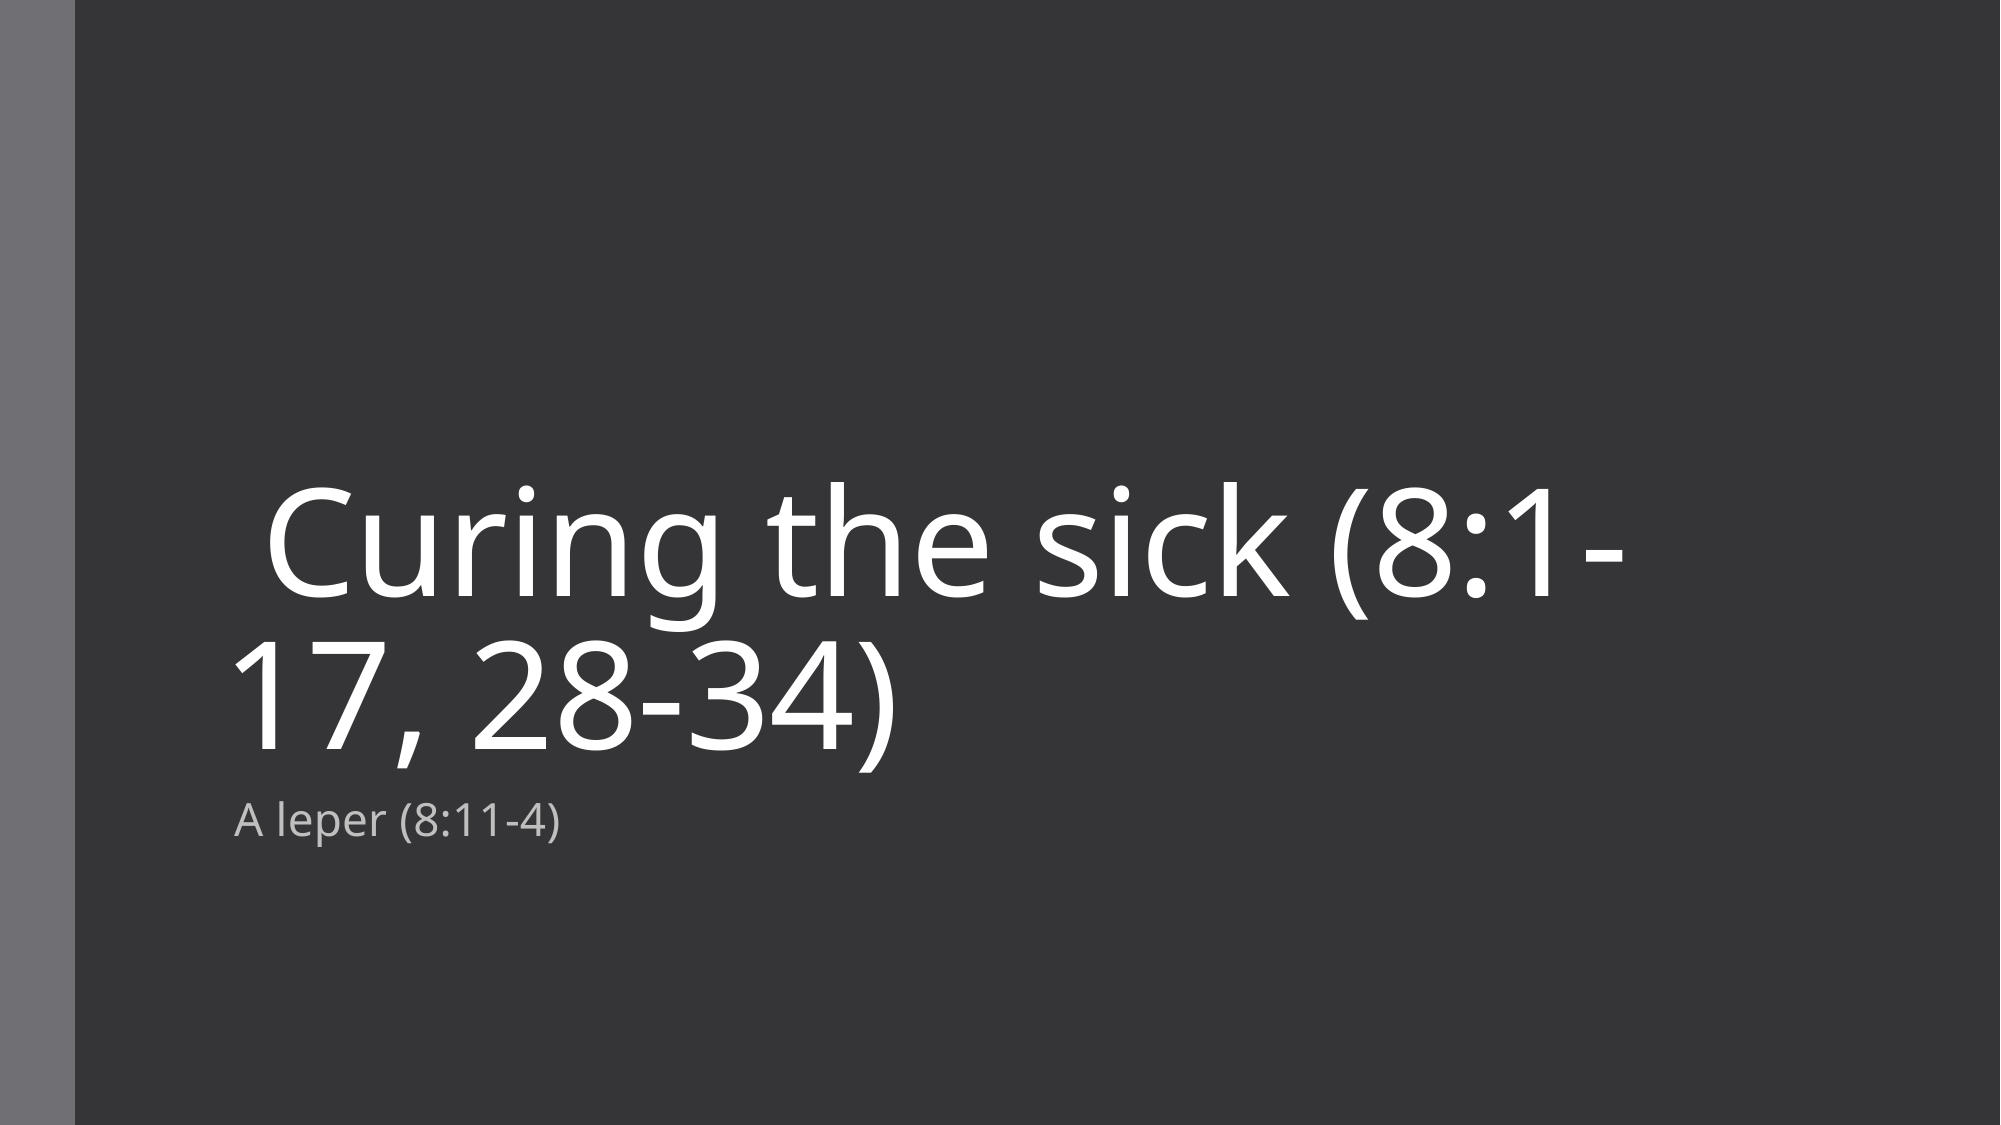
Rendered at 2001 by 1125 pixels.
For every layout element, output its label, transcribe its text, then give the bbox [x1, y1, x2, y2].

subtitle A leper (8:11-4) [206, 787, 1752, 1066]
title Curing the sick (8:1-17, 28-34) [206, 124, 1752, 787]
